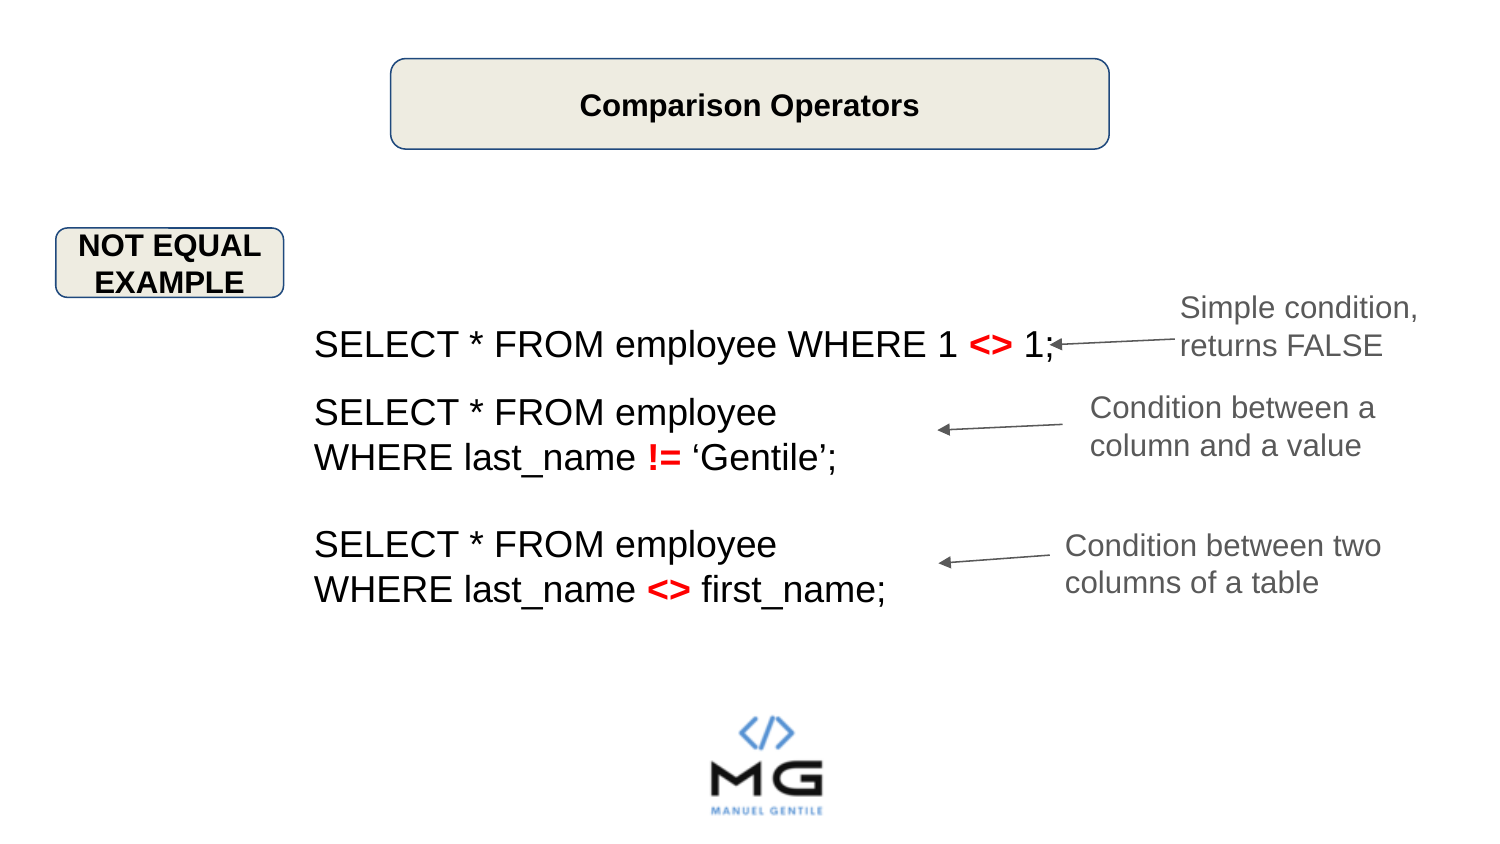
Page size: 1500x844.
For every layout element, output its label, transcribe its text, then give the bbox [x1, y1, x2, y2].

text_box SELECT * FROM employee WHERE last_name != ‘Gentile’; [298, 372, 1066, 443]
text_box Comparison Operators [390, 58, 1110, 150]
picture [688, 687, 846, 844]
text_box NOT EQUAL EXAMPLE [55, 227, 284, 298]
text_box SELECT * FROM employee WHERE last_name <> first_name; [298, 505, 1066, 575]
text_box Condition between a column and a value [1074, 372, 1473, 463]
text_box Condition between two columns of a table [1049, 509, 1473, 601]
text_box SELECT * FROM employee WHERE 1 <> 1; [298, 305, 1087, 375]
text_box Simple condition, returns FALSE [1164, 272, 1437, 316]
